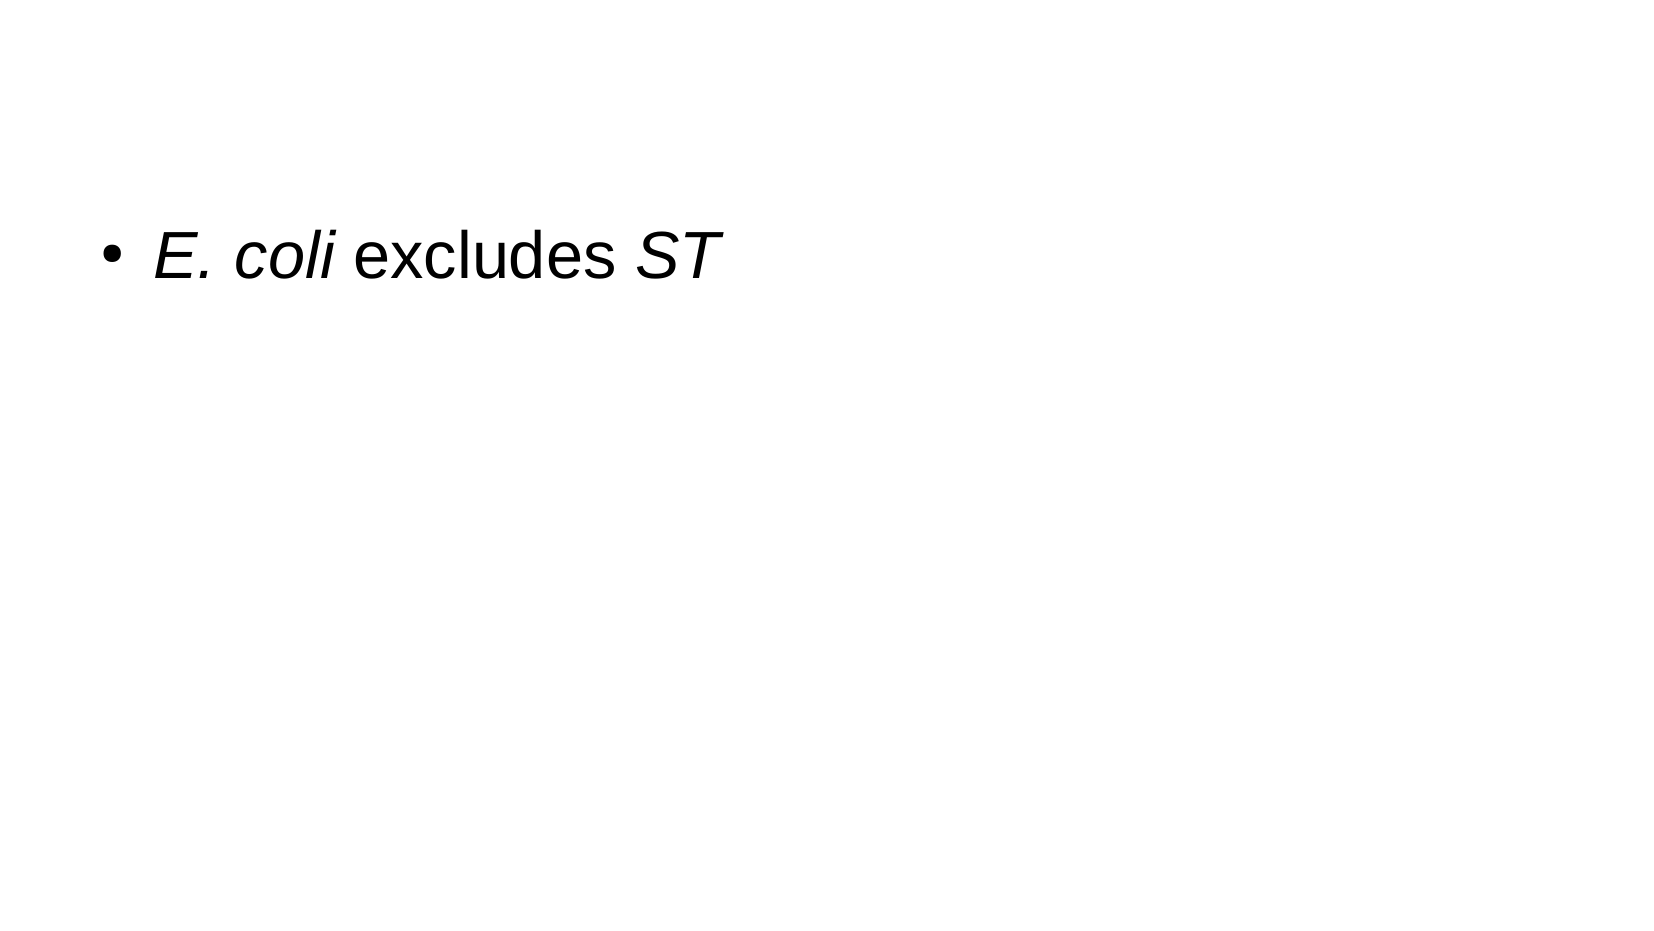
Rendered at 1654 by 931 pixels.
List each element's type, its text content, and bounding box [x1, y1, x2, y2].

list E. coli excludes ST [82, 217, 762, 758]
